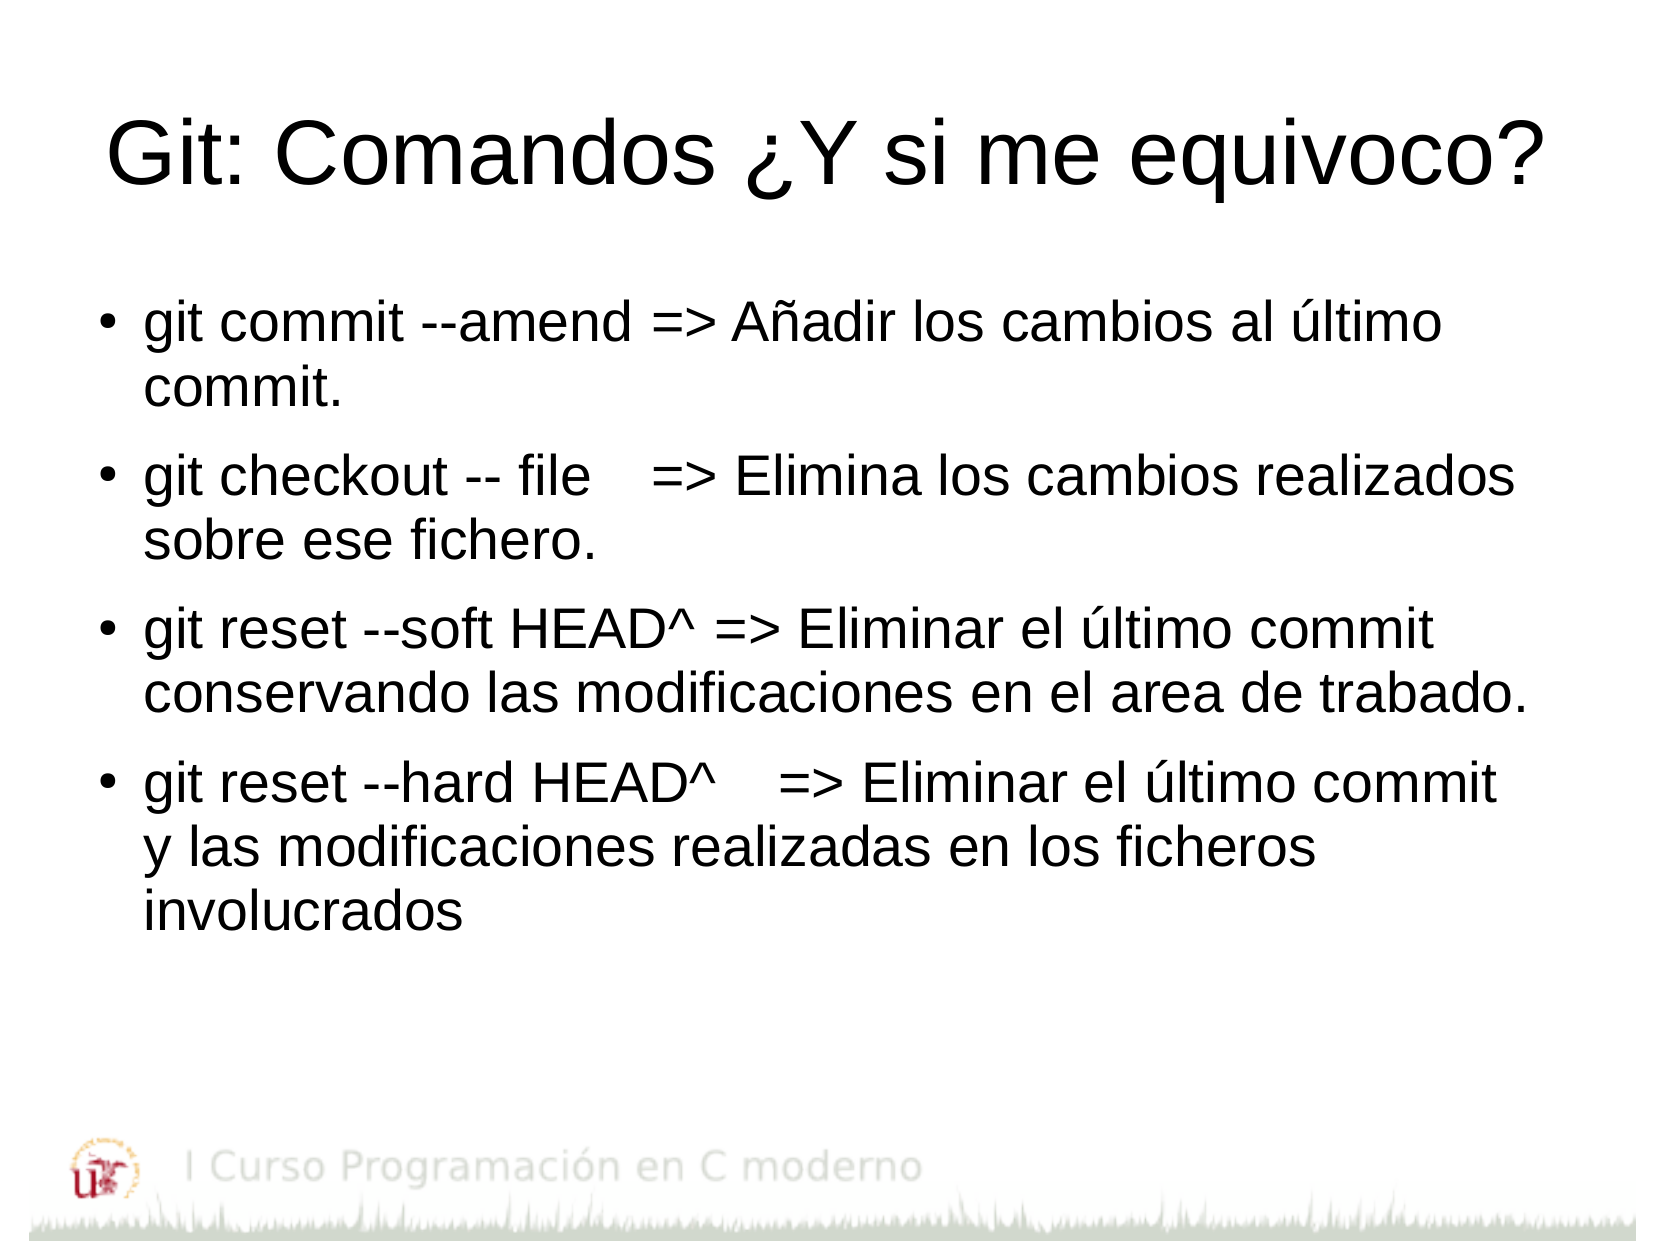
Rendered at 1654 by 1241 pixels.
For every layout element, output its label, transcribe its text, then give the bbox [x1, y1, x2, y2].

list git commit --amend => Añadir los cambios al último commit. git checkout -- file => Elimina los cambios realizados sobre ese fichero. git reset --soft HEAD^ => Eliminar el último commit conservando las modificaciones en el area de trabado. git reset --hard HEAD^ => Eliminar el último commit y las modificaciones realizadas en los ficheros involucrados [82, 290, 1538, 1010]
picture [29, 1133, 1636, 1241]
title Git: Comandos ¿Y si me equivoco? [82, 49, 1571, 257]
